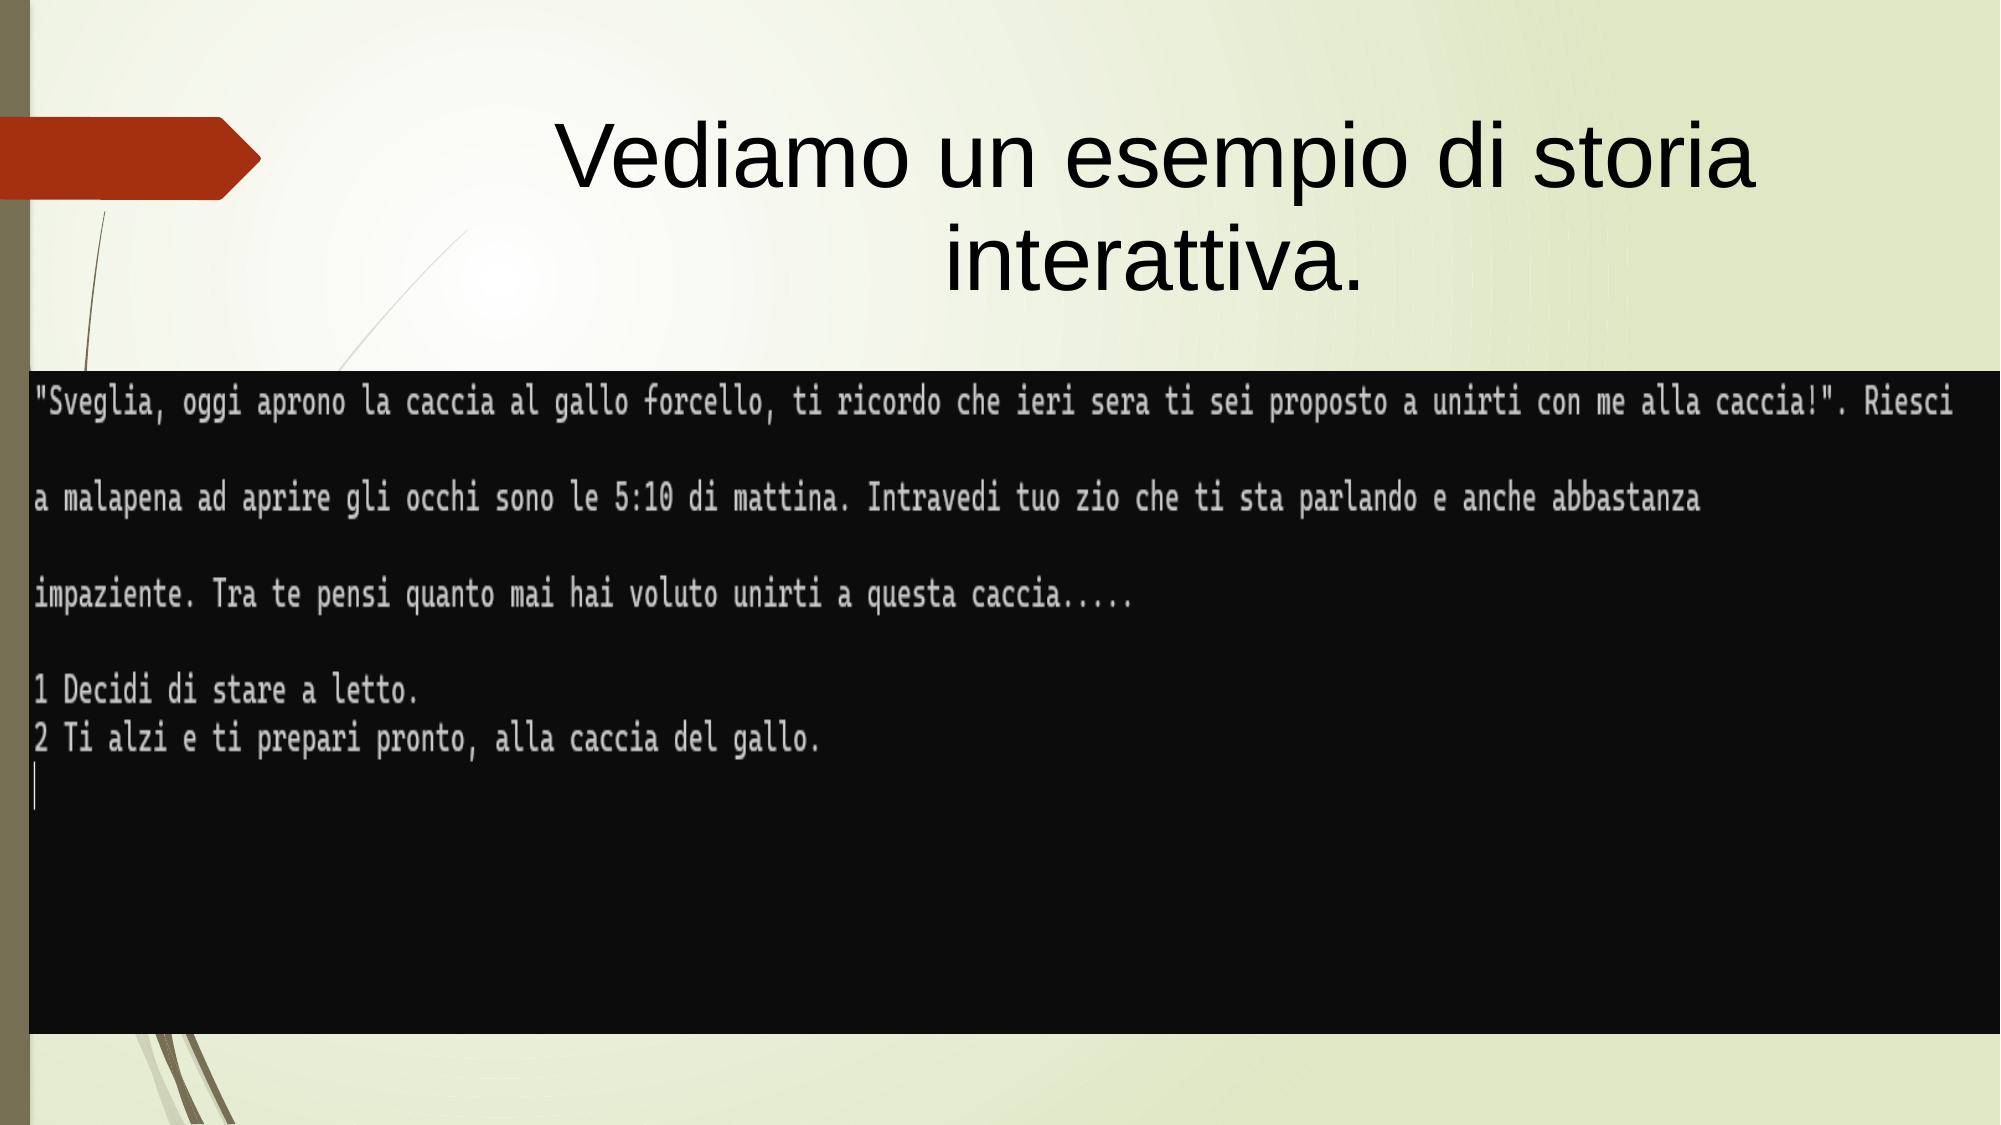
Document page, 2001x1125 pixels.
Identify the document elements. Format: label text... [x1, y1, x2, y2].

title Vediamo un esempio di storia interattiva. [425, 102, 1888, 313]
picture [29, 371, 2000, 1034]
